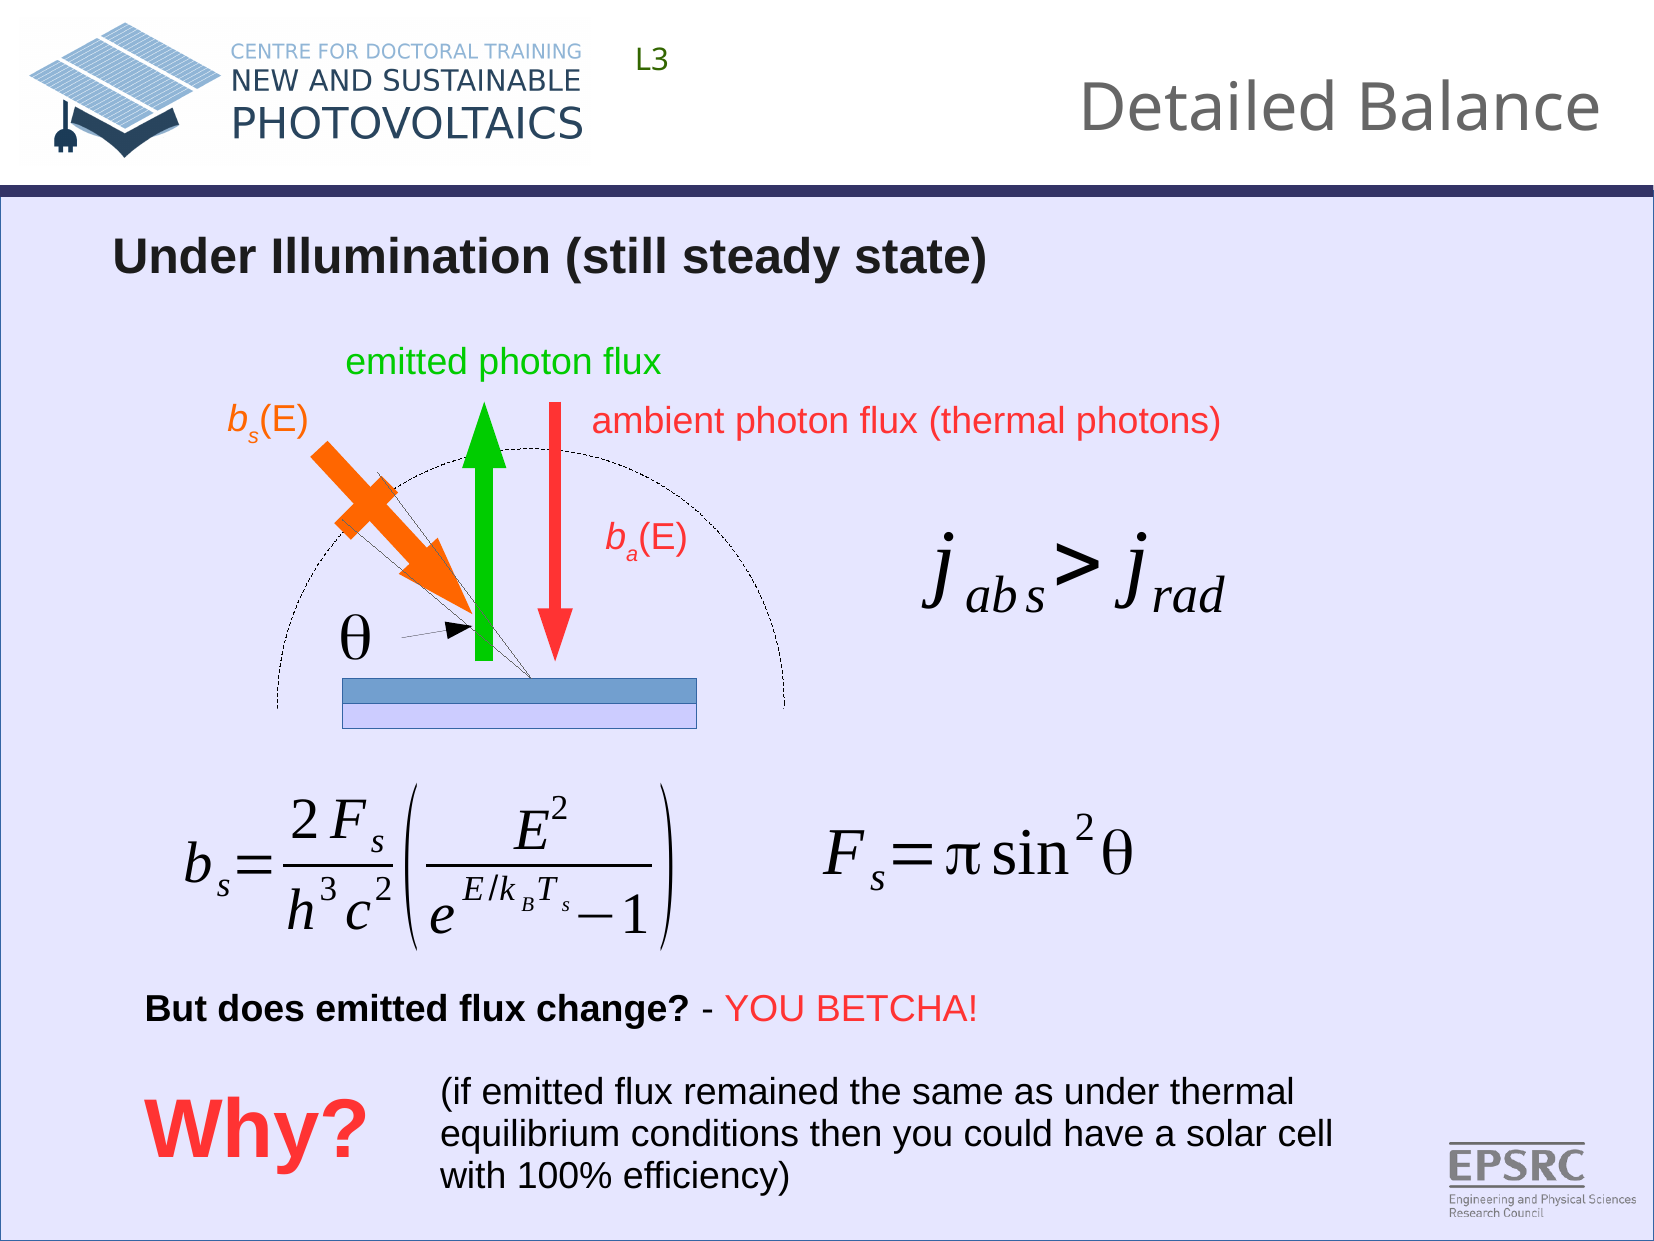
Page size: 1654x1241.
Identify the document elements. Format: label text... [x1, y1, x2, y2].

text_box But does emitted flux change? - YOU BETCHA! [129, 980, 994, 1038]
text_box (if emitted flux remained the same as under thermal equilibrium conditions then you could have a solar cell with 100% efficiency) [425, 1062, 1371, 1241]
text_box Under Illumination (still steady state) [94, 218, 1134, 296]
text_box bs(E) [212, 389, 395, 456]
text_box Why? [129, 1074, 386, 1183]
text_box [0, 197, 1654, 1241]
text_box emitted photon flux [330, 332, 677, 390]
picture [19, 17, 591, 166]
text_box ambient photon flux (thermal photons) [576, 392, 1237, 449]
chart [169, 779, 693, 955]
chart [898, 514, 1248, 626]
text_box L3 [620, 29, 880, 80]
text_box ba(E) [590, 507, 773, 574]
chart [322, 609, 390, 662]
picture [1449, 1142, 1636, 1217]
text_box Detailed Balance [767, 52, 1619, 142]
chart [803, 803, 1153, 898]
